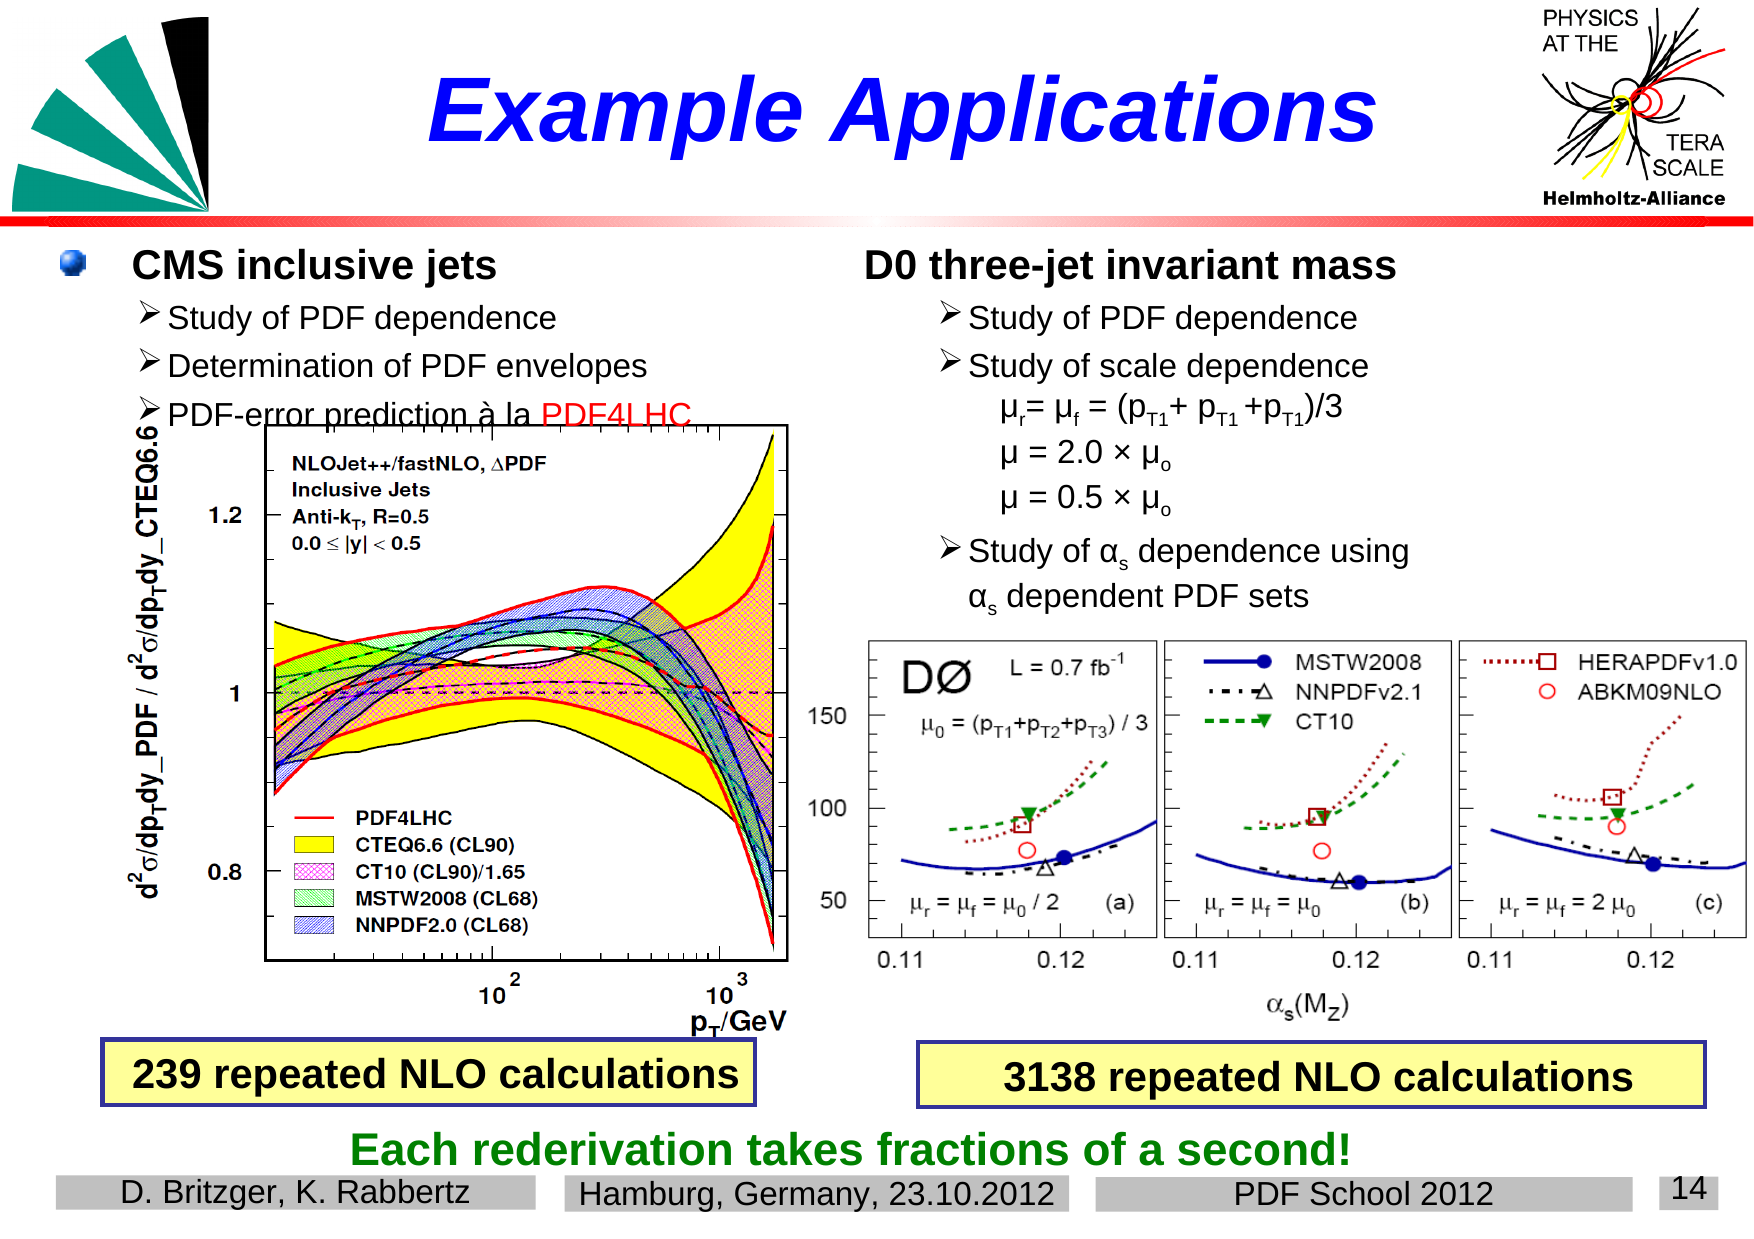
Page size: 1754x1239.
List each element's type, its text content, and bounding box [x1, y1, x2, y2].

picture [12, 17, 209, 214]
text_box 3138 repeated NLO calculations [918, 1048, 1705, 1108]
text_box D0 three-jet invariant mass Study of PDF dependence Study of scale dependence μr= μf = (pT1+ pT1 +pT1)/3 μ = 2.0 × μo μ = 0.5 × μo Study of αs dependence using αs dependent PDF sets [835, 230, 1719, 616]
picture [807, 616, 1754, 1040]
text_box 239 repeated NLO calculations [102, 1039, 756, 1106]
text_box Each rederivation takes fractions of a second! [337, 1118, 1365, 1182]
text_box D0 three-jet invariant mass Study of PDF dependence Study of scale dependence μr= μf = (pT1+ pT1 +pT1)/3 μ = 2.0 × μo μ = 0.5 × μo Study of αs dependence using αs dependent PDF sets [835, 1040, 1719, 1048]
title Example Applications [222, 7, 1527, 203]
picture [1524, 0, 1742, 216]
list CMS inclusive jets Study of PDF dependence Determination of PDF envelopes PDF-error prediction à la PDF4LHC [34, 230, 835, 1048]
